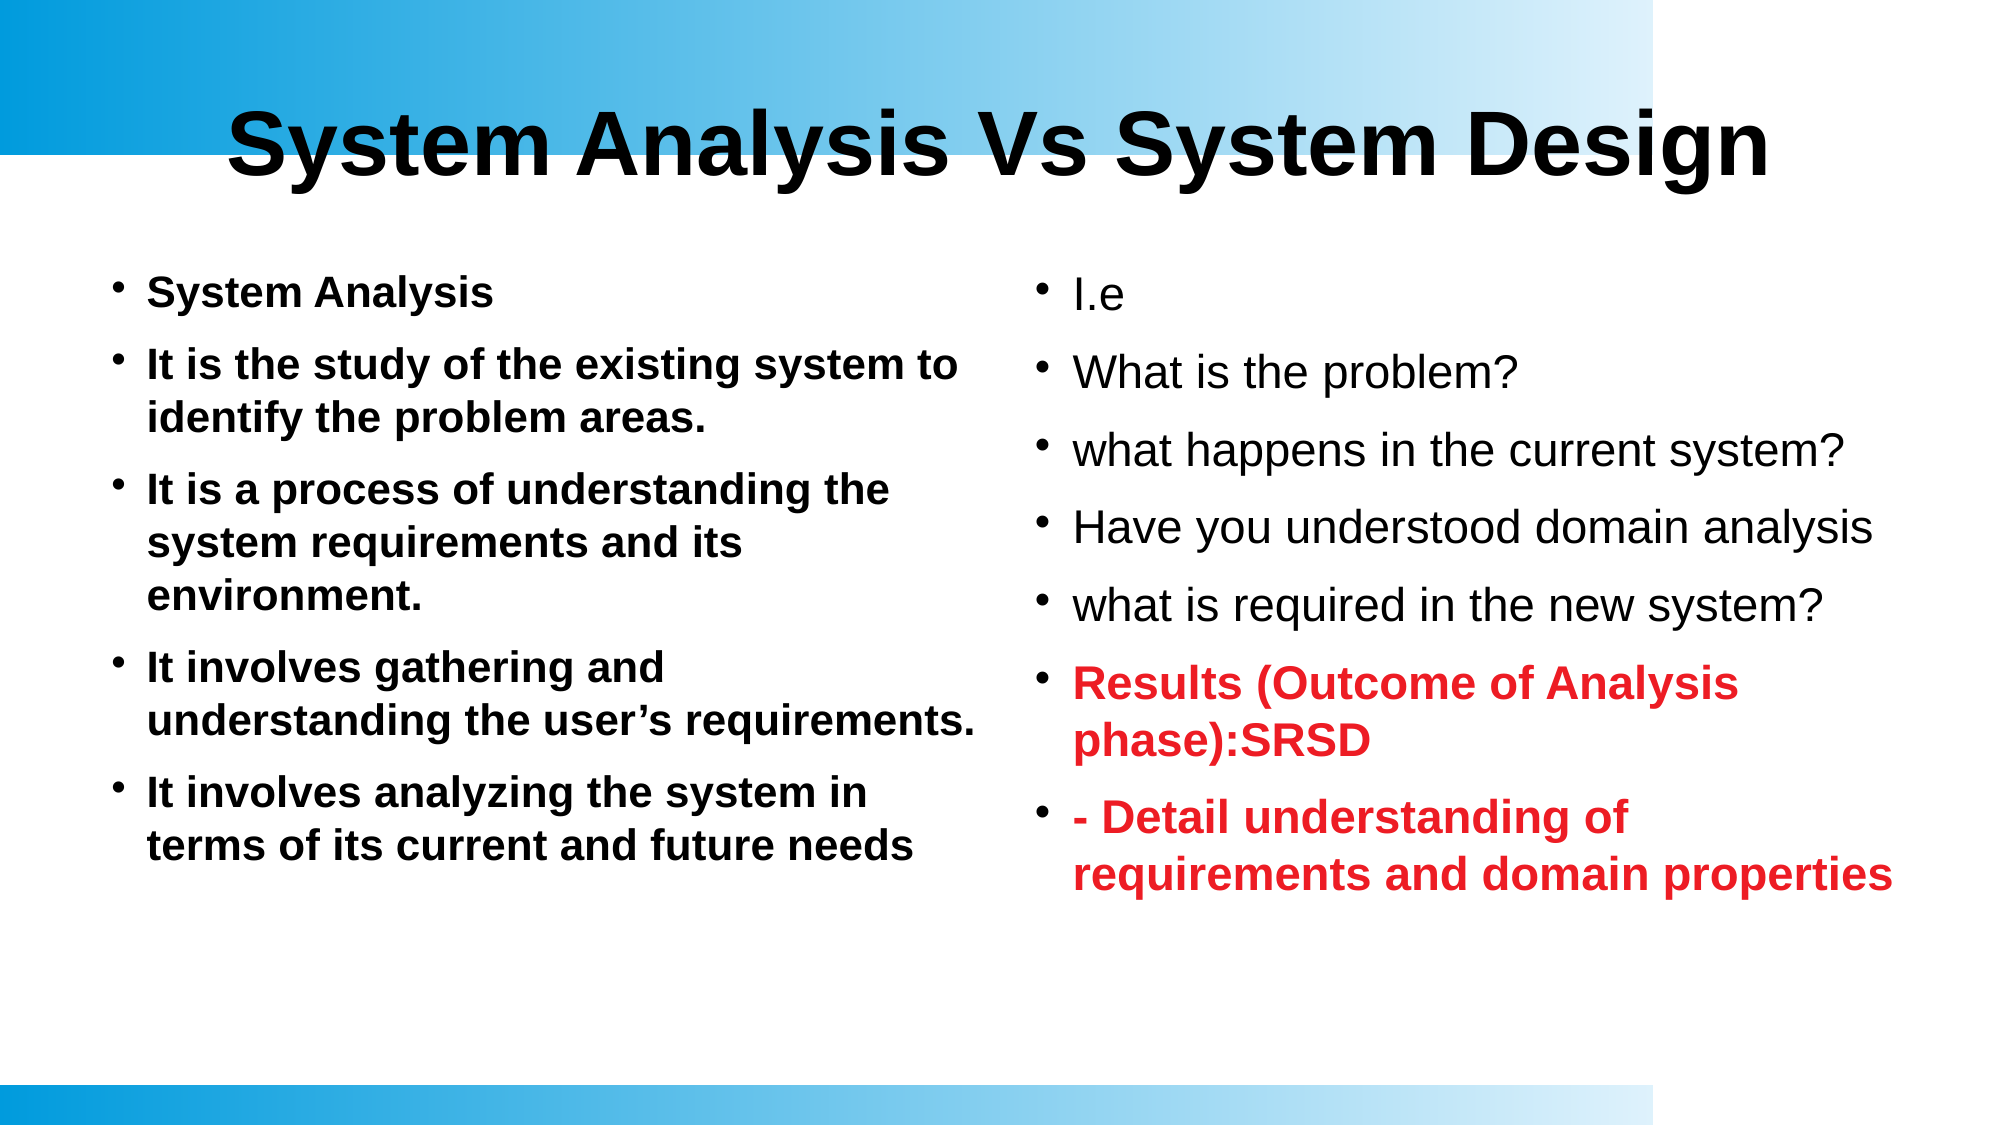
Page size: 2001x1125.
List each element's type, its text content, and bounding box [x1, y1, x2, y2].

list I.e What is the problem? what happens in the current system? Have you understood domain analysis what is required in the new system? Results (Outcome of Analysis phase):SRSD - Detail understanding of requirements and domain properties [1022, 263, 1901, 916]
title System Analysis Vs System Design [99, 44, 1900, 233]
list System Analysis It is the study of the existing system to identify the problem areas. It is a process of understanding the system requirements and its environment. It involves gathering and understanding the user’s requirements. It involves analyzing the system in terms of its current and future needs [99, 263, 979, 916]
